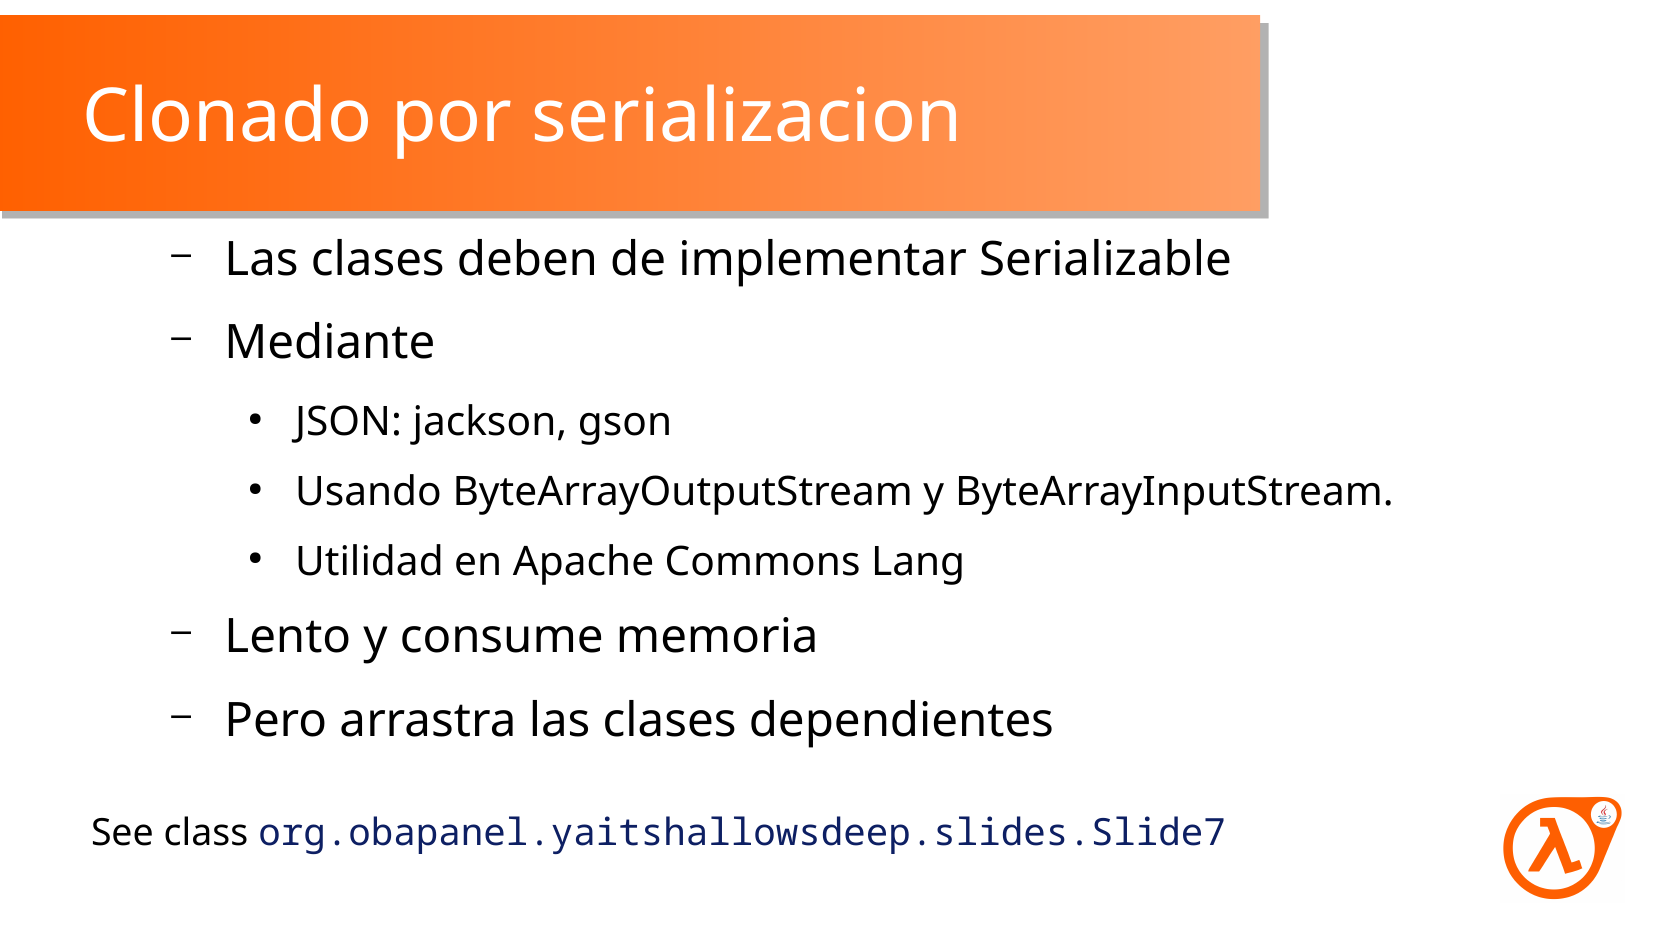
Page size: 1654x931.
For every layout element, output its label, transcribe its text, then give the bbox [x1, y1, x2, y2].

text_box See class org.obapanel.yaitshallowsdeep.slides.Slide7 [76, 798, 1111, 856]
picture [1500, 794, 1625, 903]
title Clonado por serializacion [82, 35, 1235, 189]
list Las clases deben de implementar Serializable Mediante JSON: jackson, gson Usando ByteArrayOutputStream y ByteArrayInputStream. Utilidad en Apache Commons Lang Lento y consume memoria Pero arrastra las clases dependientes [82, 224, 1571, 764]
